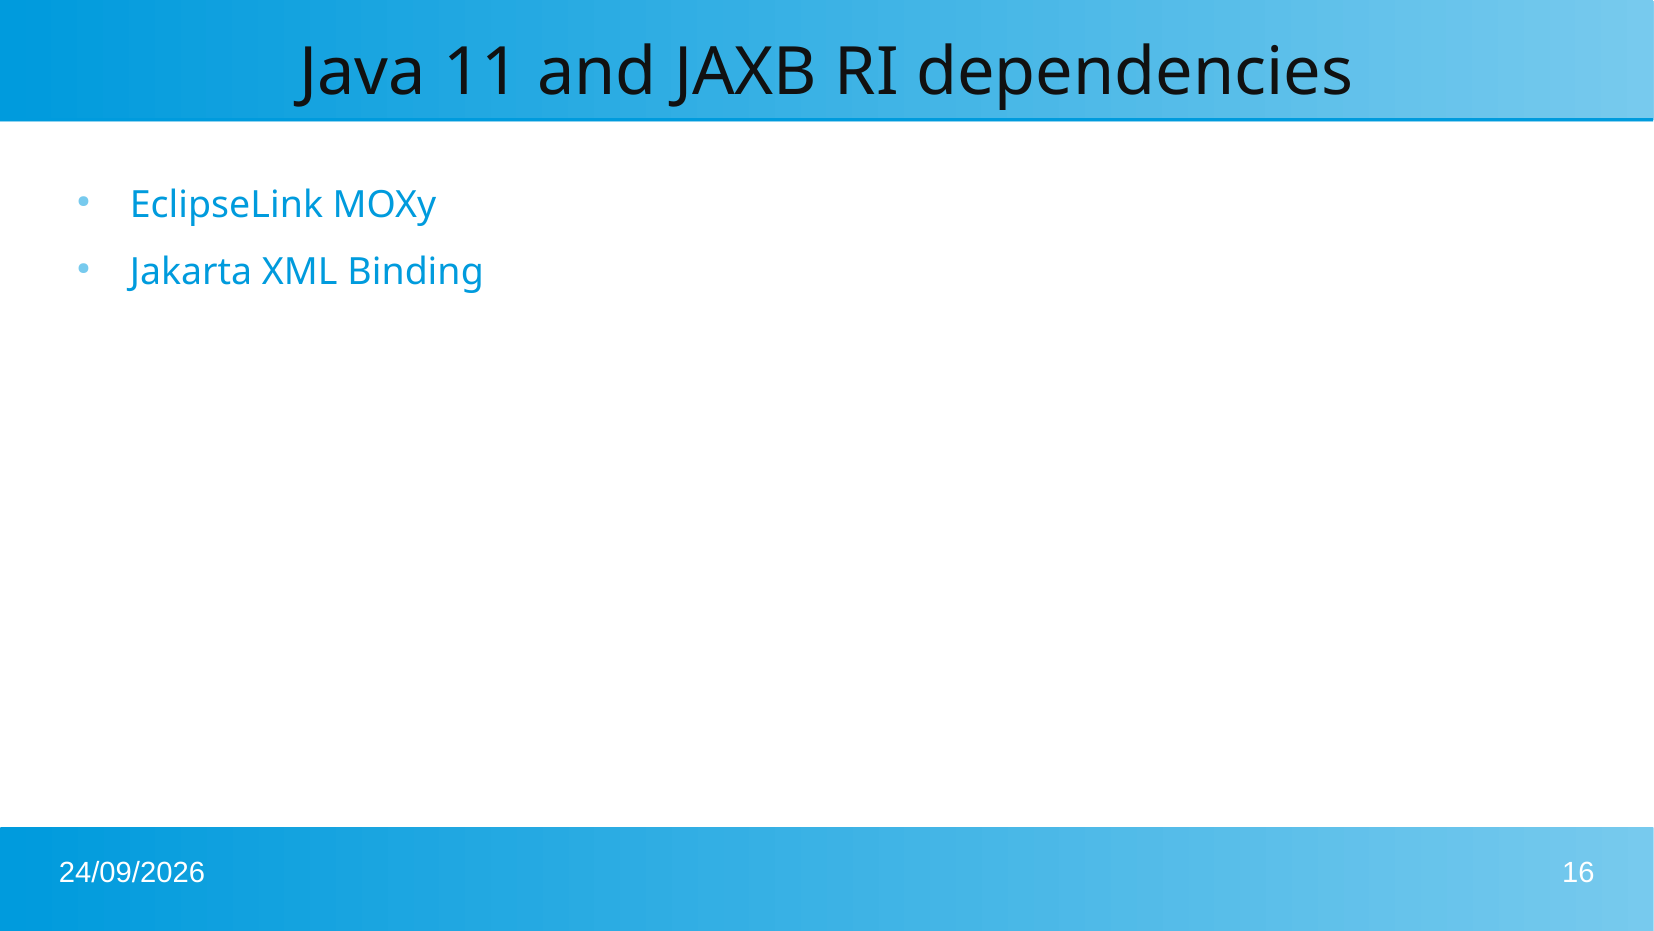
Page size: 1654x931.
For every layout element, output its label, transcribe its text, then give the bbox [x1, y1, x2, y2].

list EclipseLink MOXy Jakarta XML Binding [59, 177, 1595, 768]
title Java 11 and JAXB RI dependencies [59, 29, 1595, 108]
